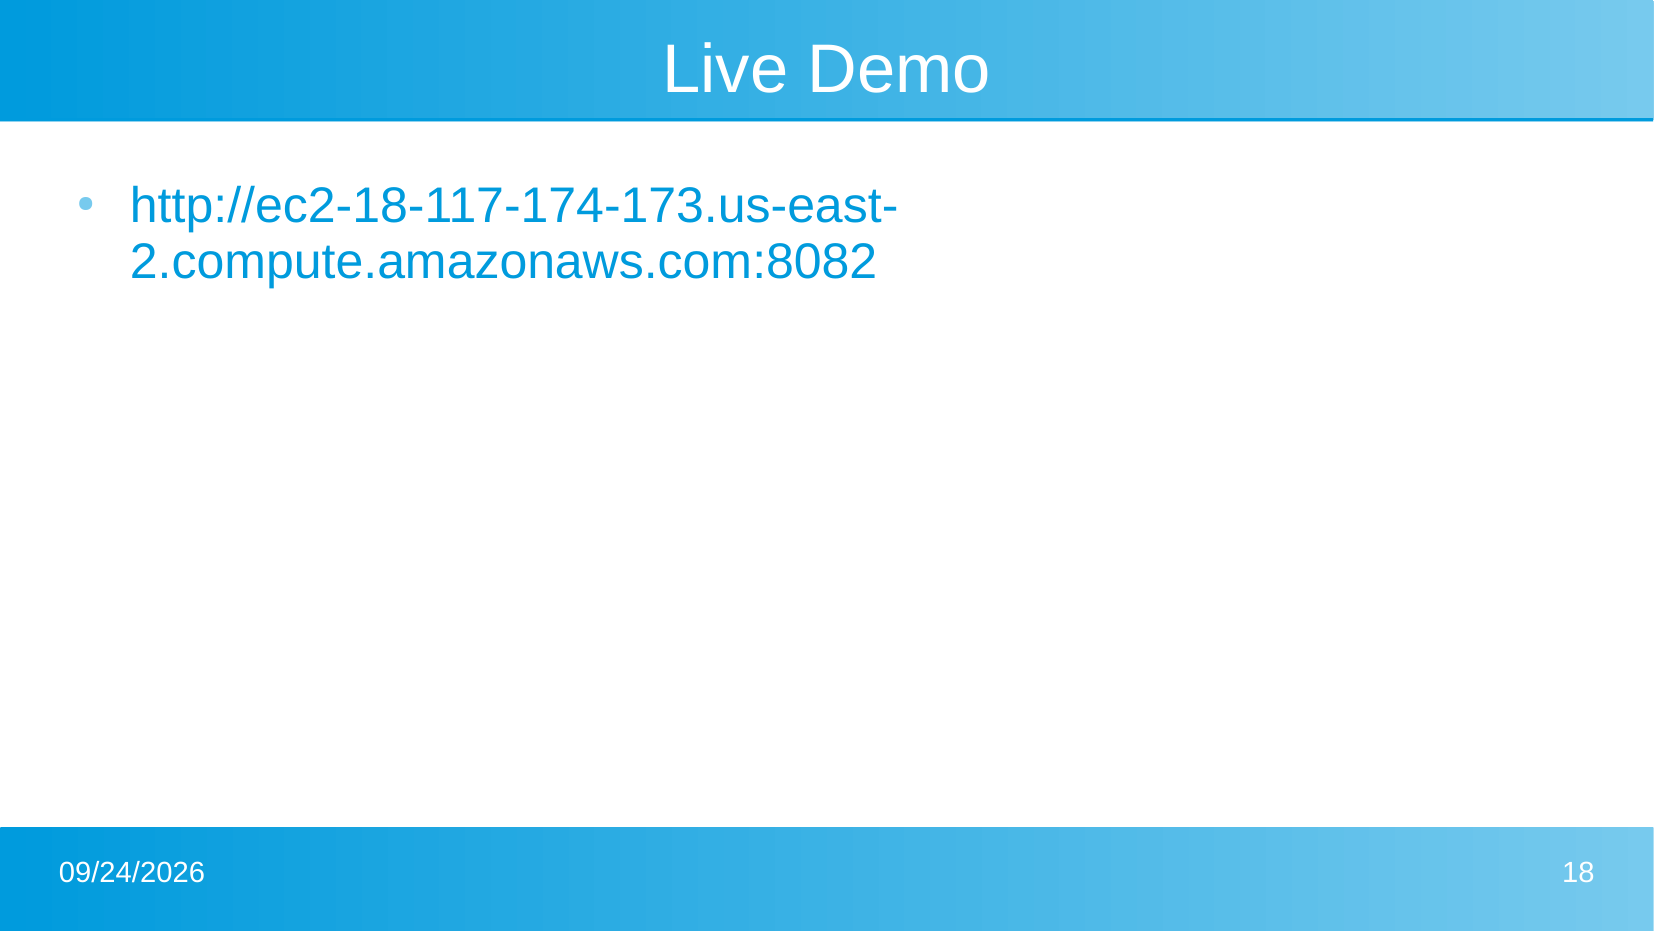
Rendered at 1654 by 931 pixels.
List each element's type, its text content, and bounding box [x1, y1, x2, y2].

list http://ec2-18-117-174-173.us-east-2.compute.amazonaws.com:8082 [59, 177, 1595, 768]
title Live Demo [59, 29, 1595, 108]
